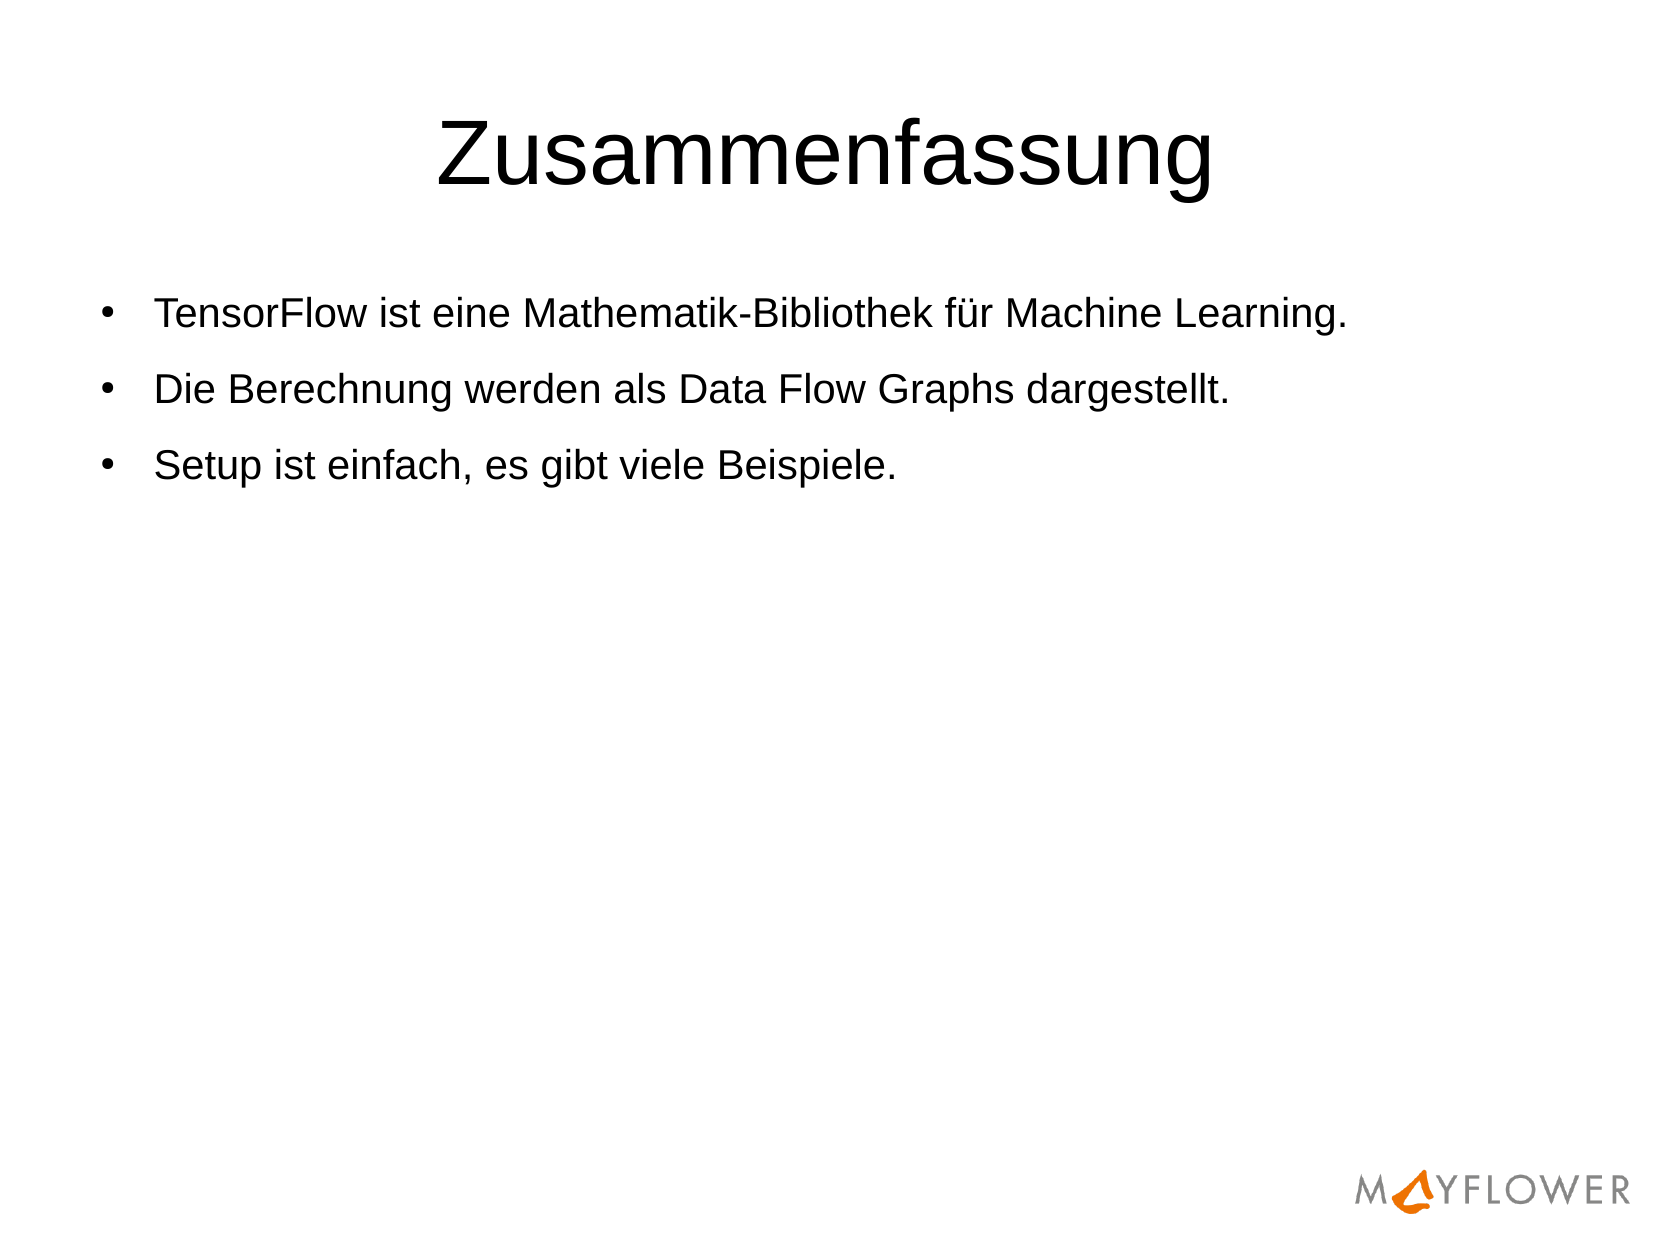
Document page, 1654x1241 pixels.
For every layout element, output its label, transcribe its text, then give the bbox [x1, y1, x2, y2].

picture [1355, 1169, 1630, 1215]
list TensorFlow ist eine Mathematik-Bibliothek für Machine Learning. Die Berechnung werden als Data Flow Graphs dargestellt. Setup ist einfach, es gibt viele Beispiele. [82, 290, 1571, 1010]
title Zusammenfassung [82, 49, 1571, 257]
